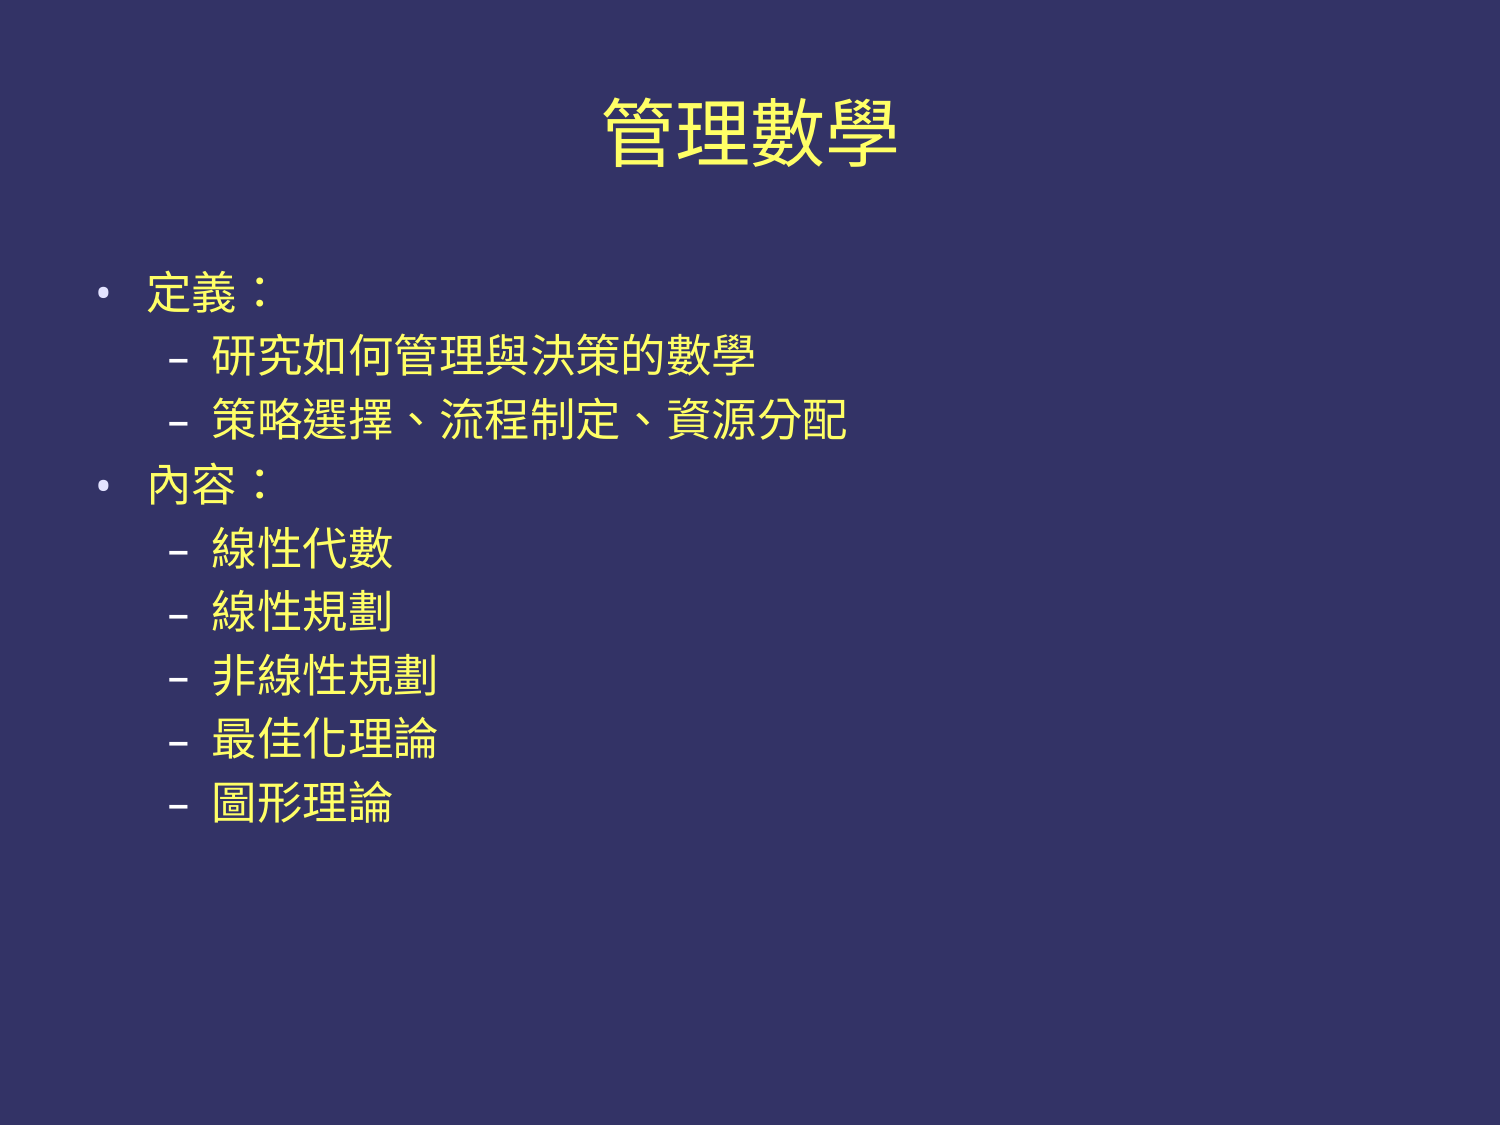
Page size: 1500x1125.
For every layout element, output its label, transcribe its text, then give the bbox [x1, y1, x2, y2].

list 定義： 研究如何管理與決策的數學 策略選擇、流程制定、資源分配 內容： 線性代數 線性規劃 非線性規劃 最佳化理論 圖形理論 [75, 262, 1426, 1001]
title 管理數學 [75, 37, 1426, 225]
